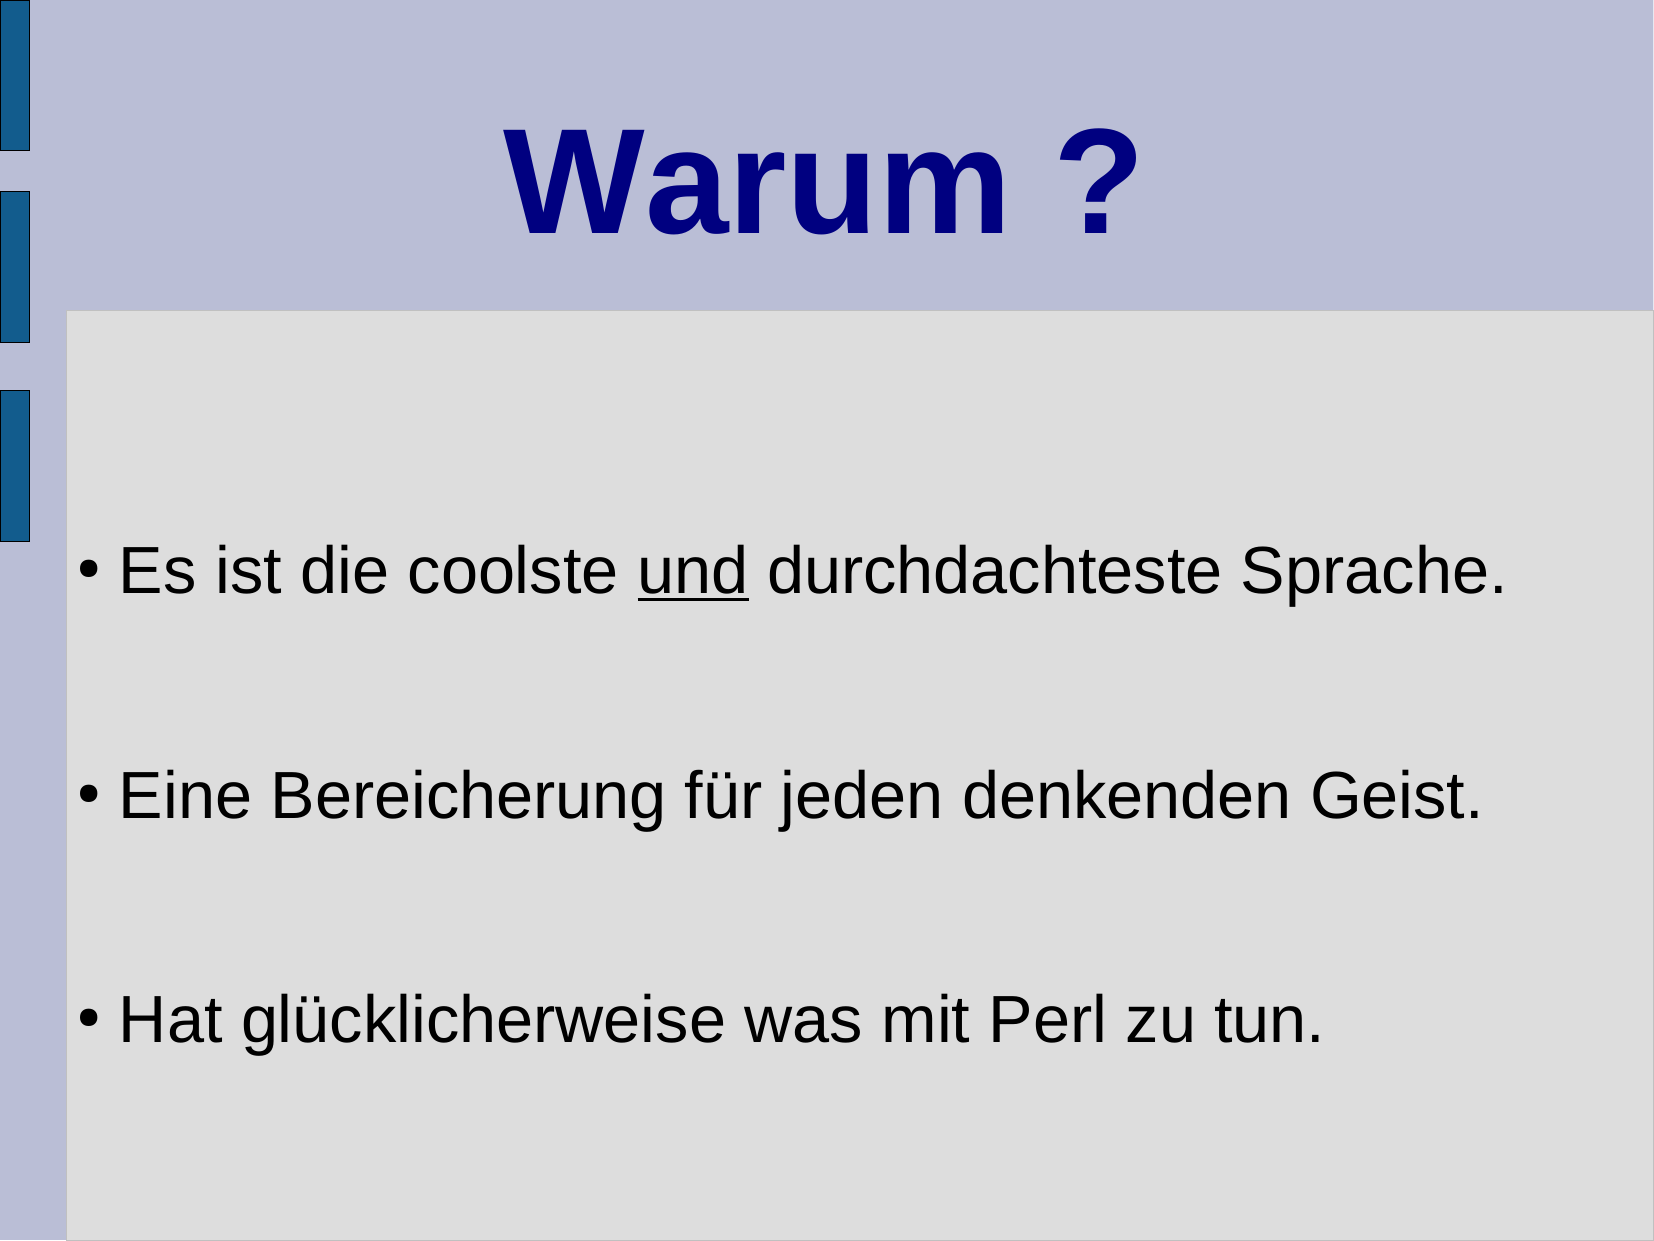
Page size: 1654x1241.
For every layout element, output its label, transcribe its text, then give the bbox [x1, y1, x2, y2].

title Warum ? [118, 78, 1531, 286]
list Es ist die coolste und durchdachteste Sprache. Eine Bereicherung für jeden denkenden Geist. Hat glücklicherweise was mit Perl zu tun. [76, 383, 1625, 1203]
